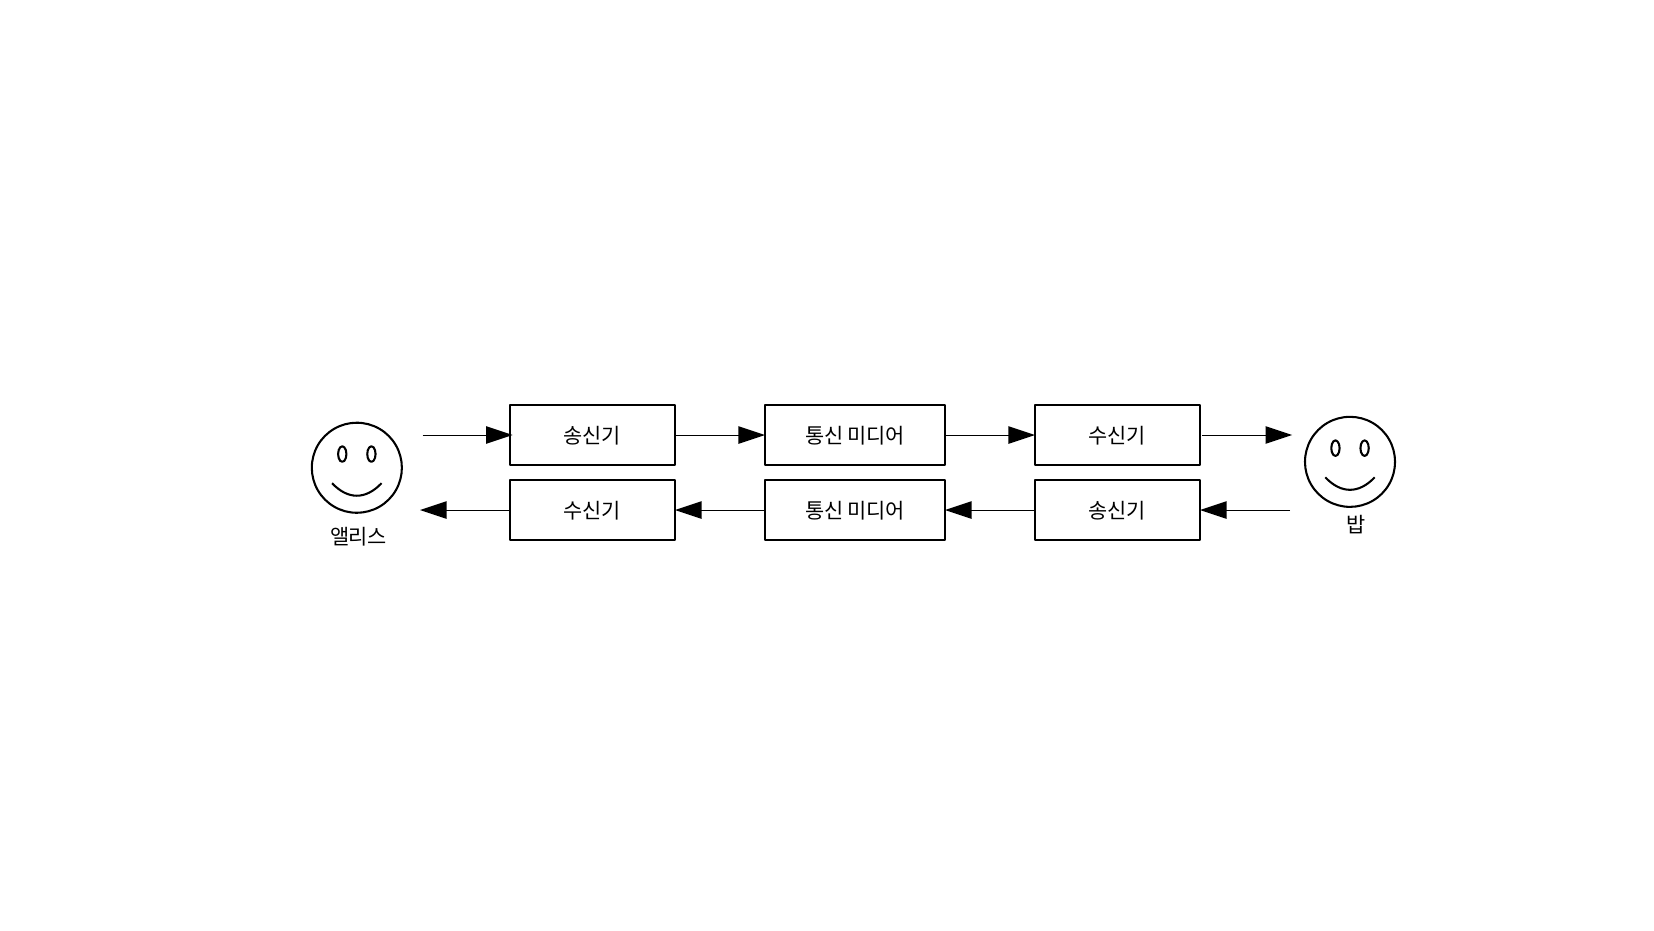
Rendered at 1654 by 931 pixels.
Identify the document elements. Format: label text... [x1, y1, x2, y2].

text_box 송신기 [510, 405, 676, 466]
text_box 앨리스 [315, 512, 402, 558]
text_box 통신 미디어 [765, 405, 946, 466]
text_box 밥 [1331, 501, 1381, 546]
text_box 수신기 [1035, 405, 1201, 466]
text_box 송신기 [1035, 480, 1201, 541]
text_box 통신 미디어 [765, 480, 946, 541]
text_box 수신기 [510, 480, 676, 541]
